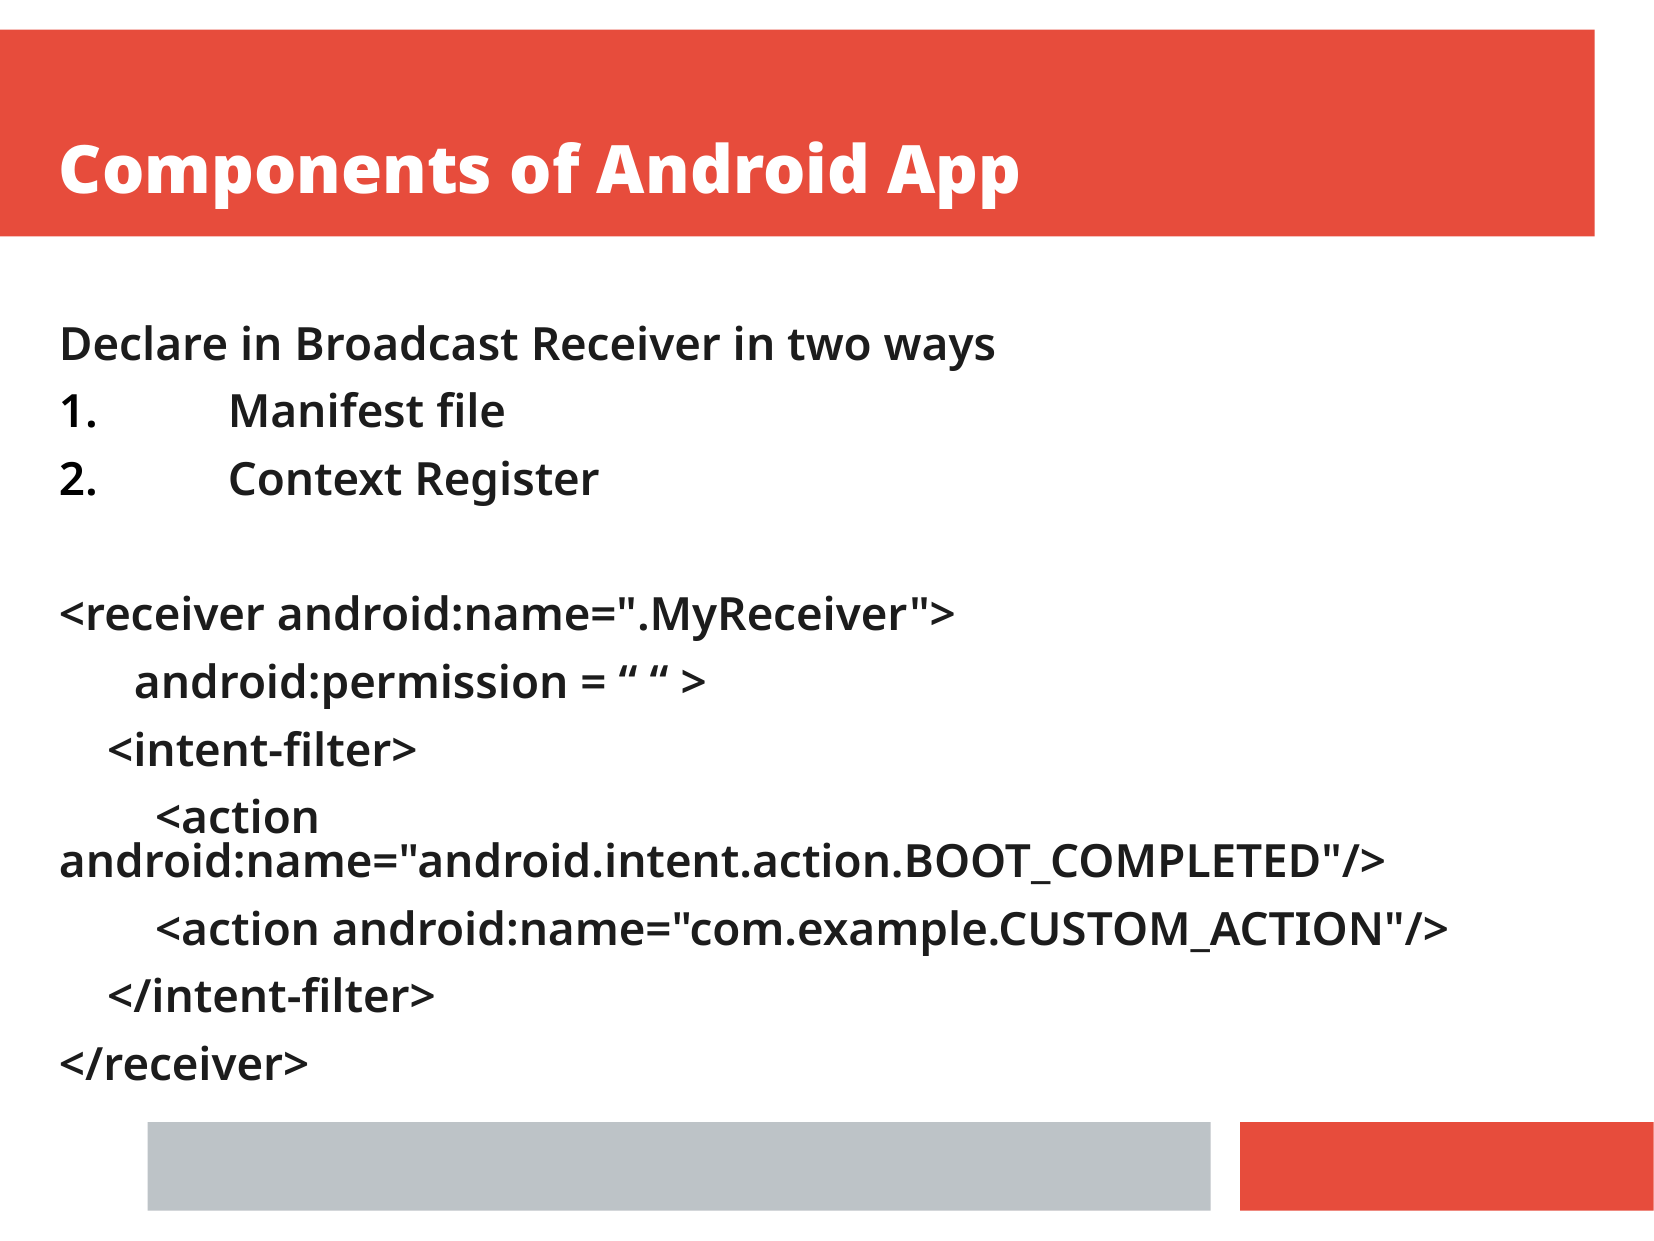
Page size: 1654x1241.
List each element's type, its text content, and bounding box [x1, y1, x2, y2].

title Components of Android App [59, 59, 1595, 207]
list Declare in Broadcast Receiver in two ways Manifest file Context Register <receiver android:name=".MyReceiver"> android:permission = “ “ > <intent-filter> <action android:name="android.intent.action.BOOT_COMPLETED"/> <action android:name="com.example.CUSTOM_ACTION"/> </intent-filter> </receiver> [59, 324, 1565, 1093]
